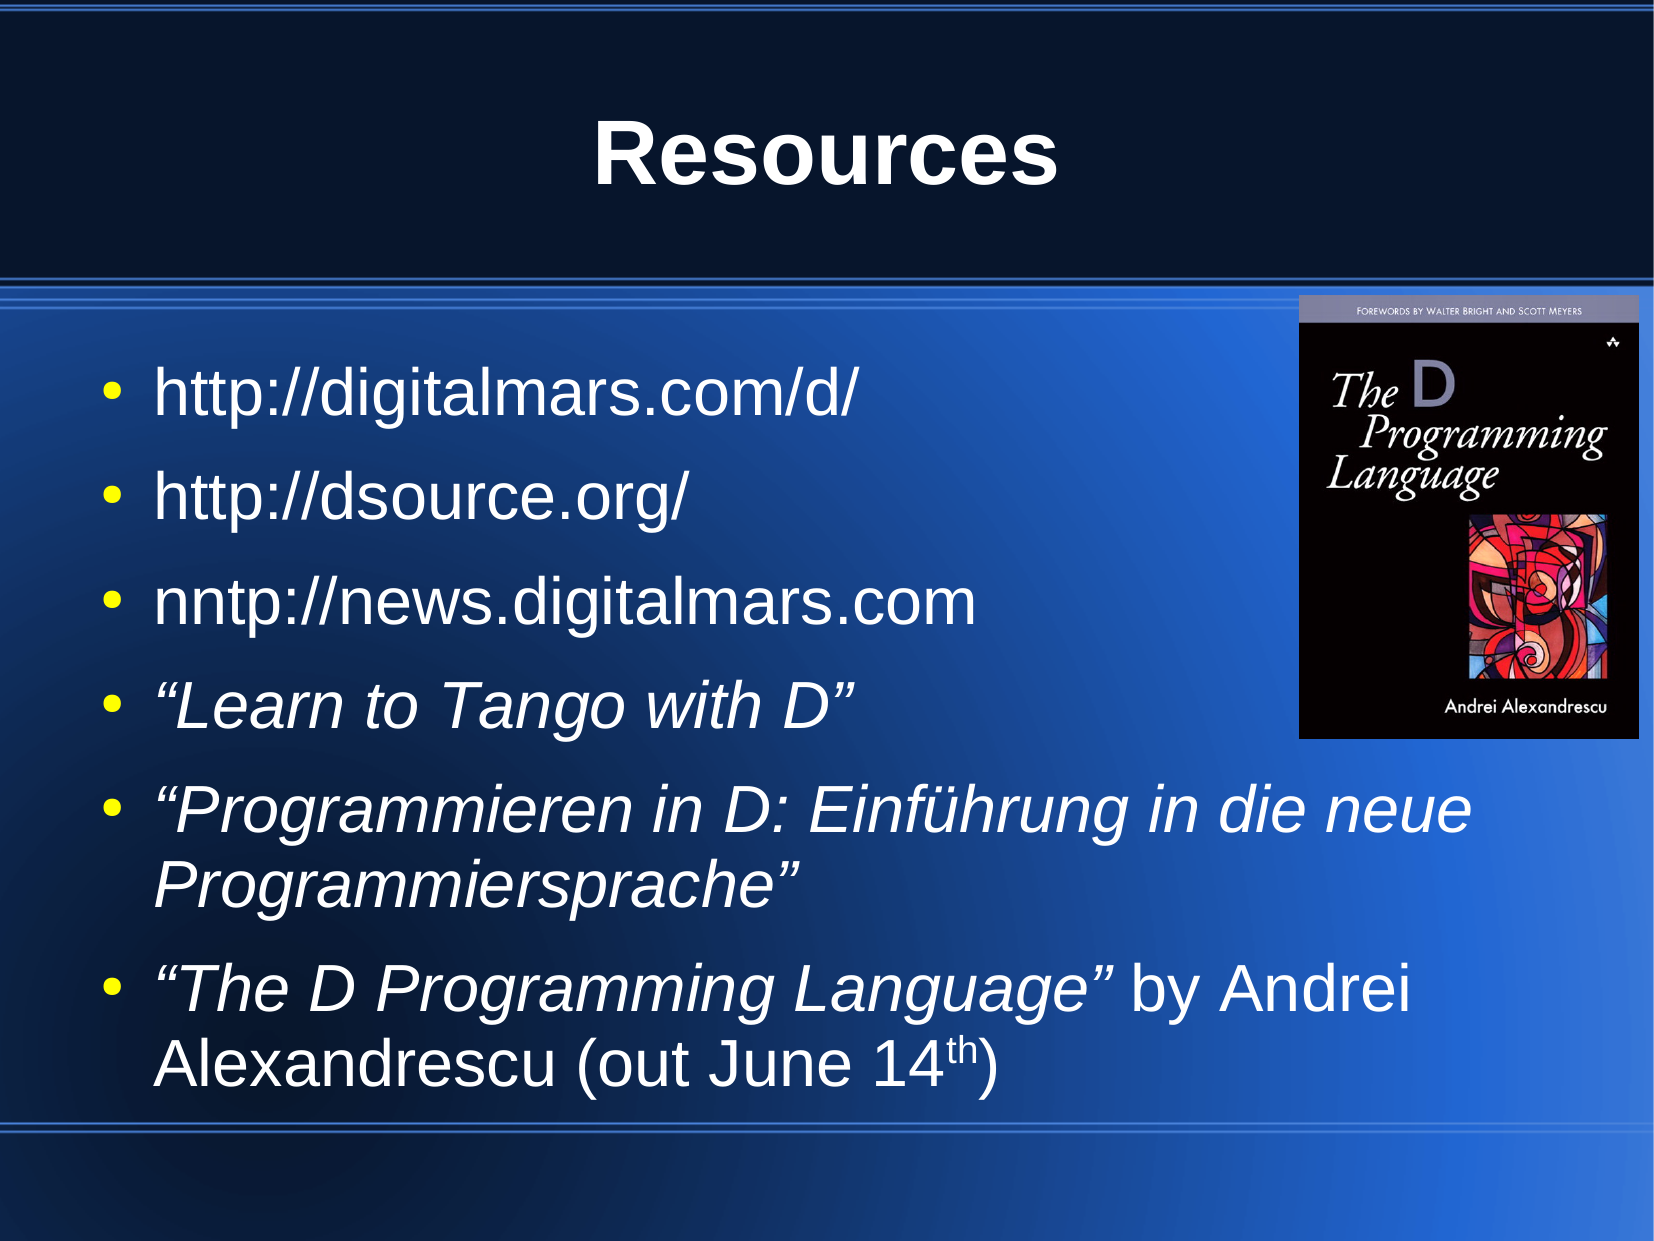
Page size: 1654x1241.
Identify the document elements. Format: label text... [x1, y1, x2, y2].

list http://digitalmars.com/d/ http://dsource.org/ nntp://news.digitalmars.com “Learn to Tango with D” “Programmieren in D: Einführung in die neue Programmiersprache” “The D Programming Language” by Andrei Alexandrescu (out June 14th) [82, 355, 1565, 1104]
title Resources [82, 49, 1571, 257]
picture [0, 0, 1654, 1241]
